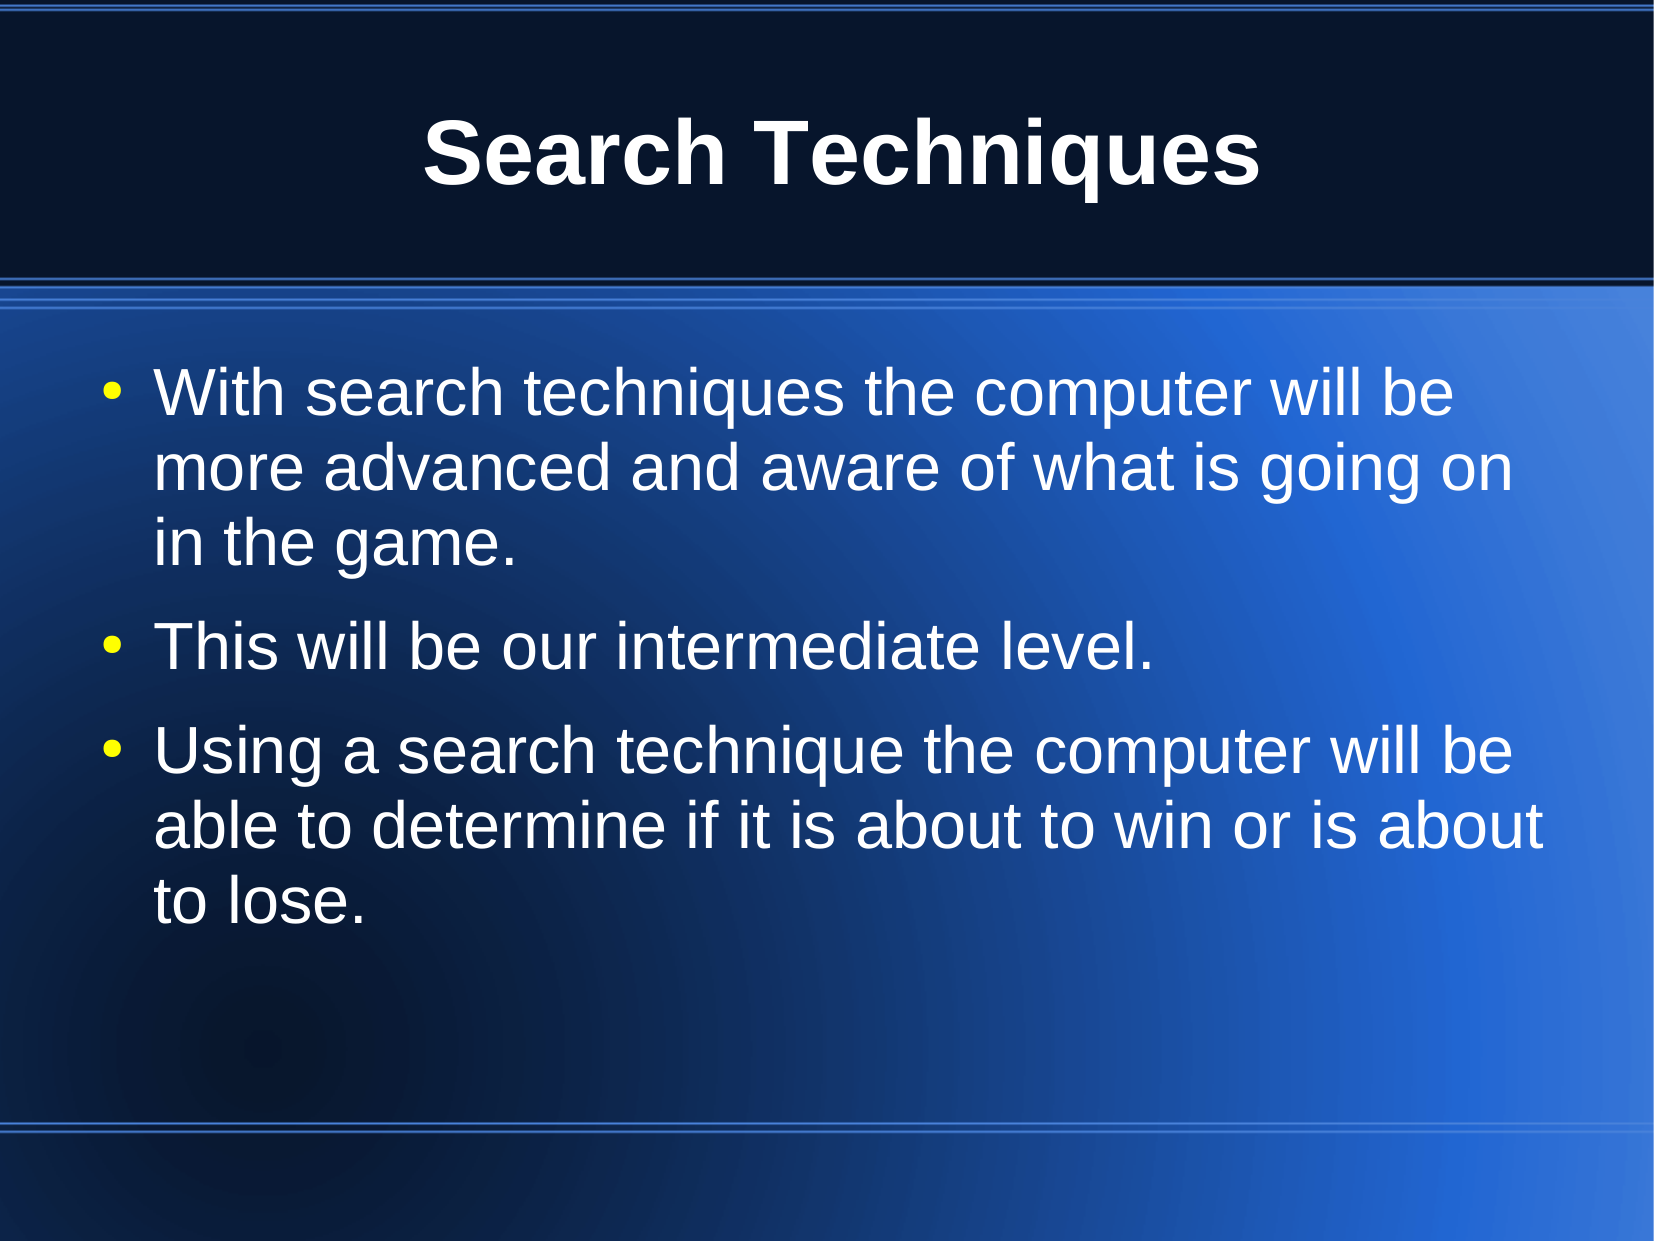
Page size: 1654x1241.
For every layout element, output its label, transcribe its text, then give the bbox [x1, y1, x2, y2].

picture [0, 0, 1654, 1241]
list With search techniques the computer will be more advanced and aware of what is going on in the game. This will be our intermediate level. Using a search technique the computer will be able to determine if it is about to win or is about to lose. [82, 355, 1571, 1058]
title Search Techniques [82, 49, 1571, 257]
